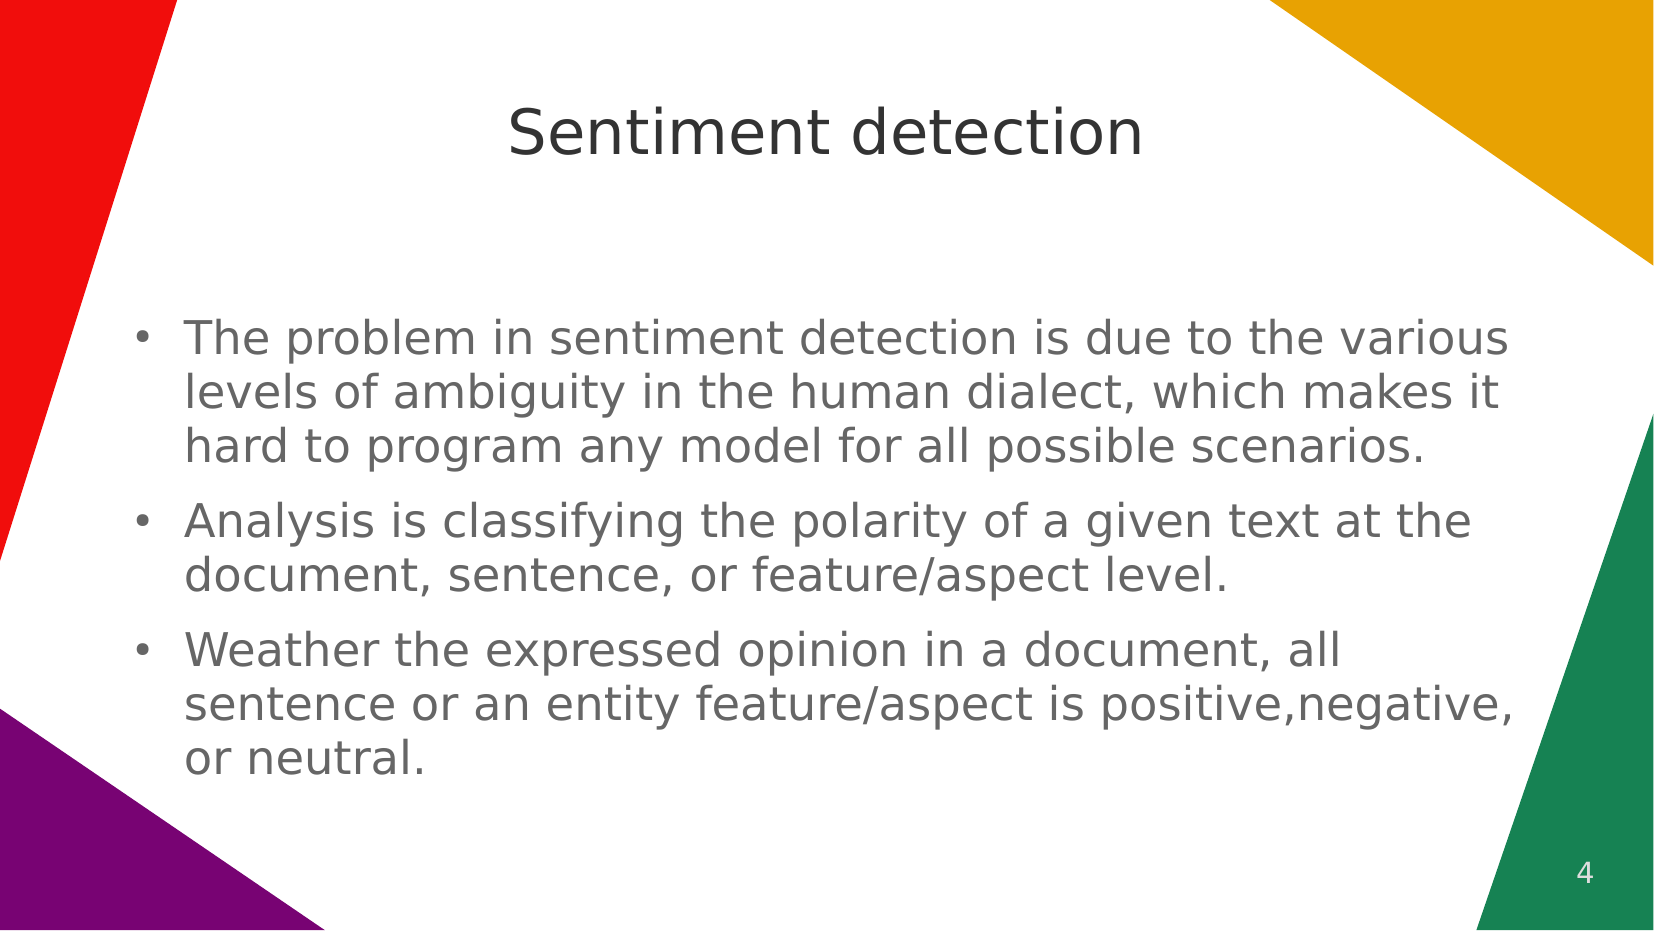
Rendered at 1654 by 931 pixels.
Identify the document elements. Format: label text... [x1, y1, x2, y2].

list The problem in sentiment detection is due to the various levels of ambiguity in the human dialect, which makes it hard to program any model for all possible scenarios. Analysis is classifying the polarity of a given text at the document, sentence, or feature/aspect level. Weather the expressed opinion in a document, all sentence or an entity feature/aspect is positive,negative, or neutral. [118, 236, 1536, 827]
title Sentiment detection [118, 59, 1536, 207]
